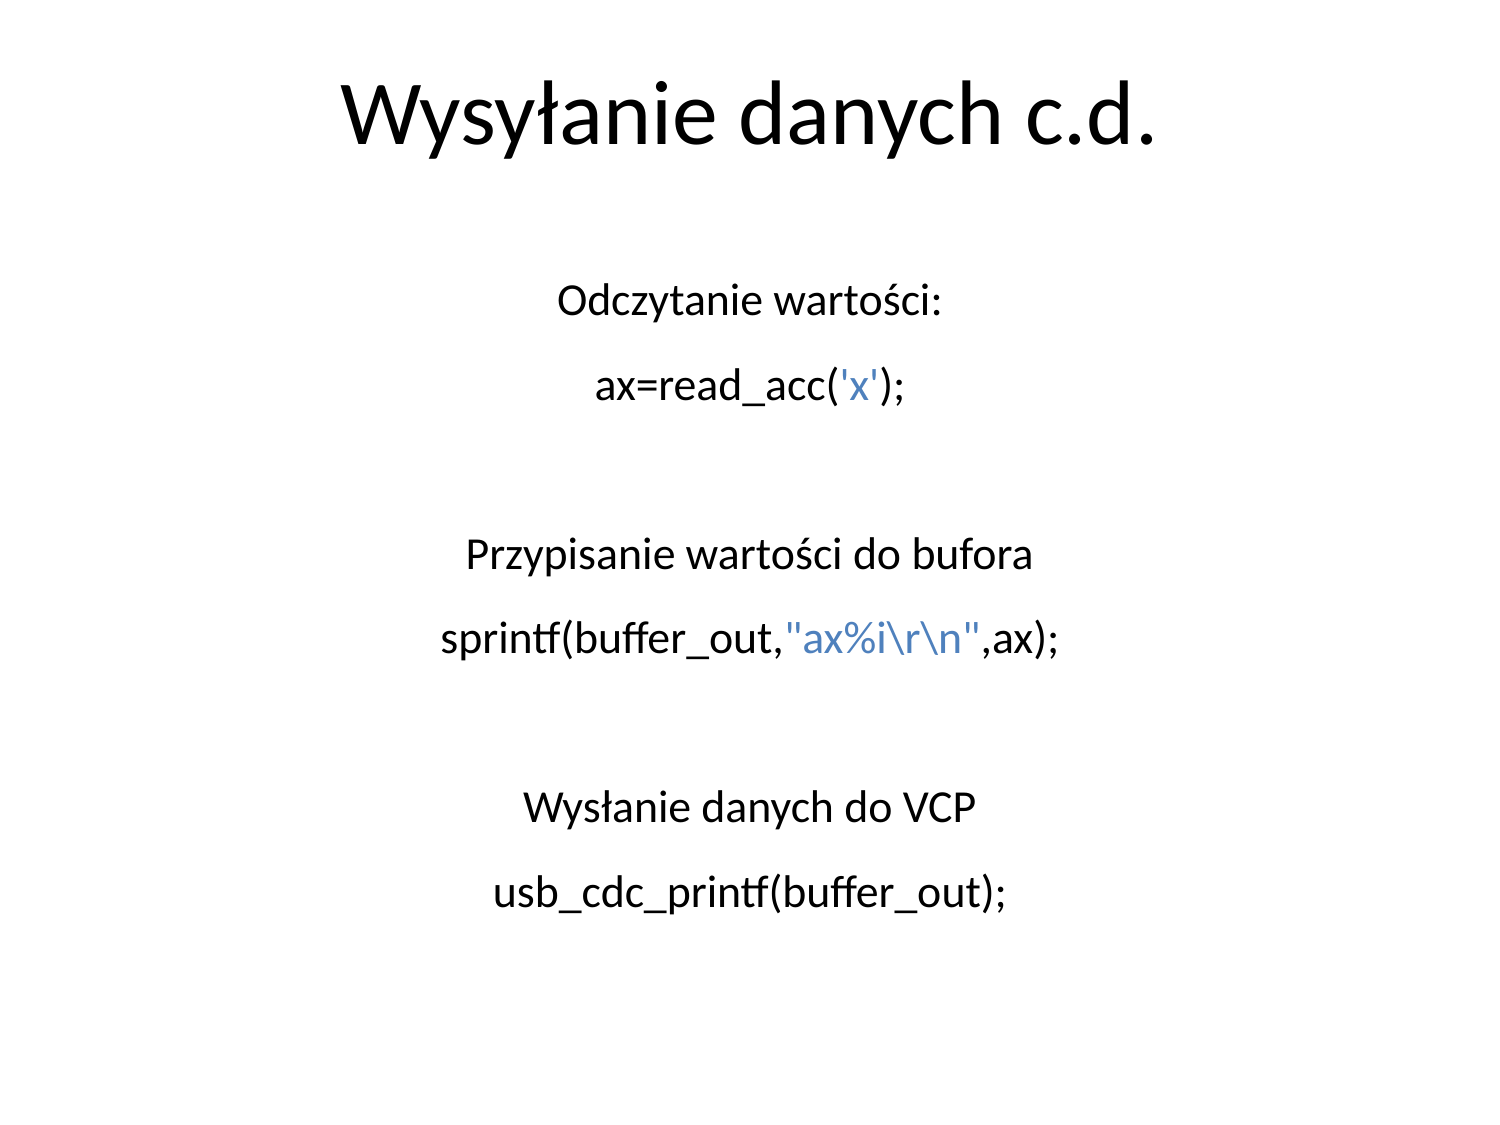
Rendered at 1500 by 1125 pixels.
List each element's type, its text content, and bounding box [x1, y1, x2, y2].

title Wysyłanie danych c.d. [75, 45, 1425, 233]
list Odczytanie wartości: ax=read_acc('x'); Przypisanie wartości do bufora sprintf(buffer_out,"ax%i\r\n",ax); Wysłanie danych do VCP usb_cdc_printf(buffer_out); [75, 262, 1425, 1005]
